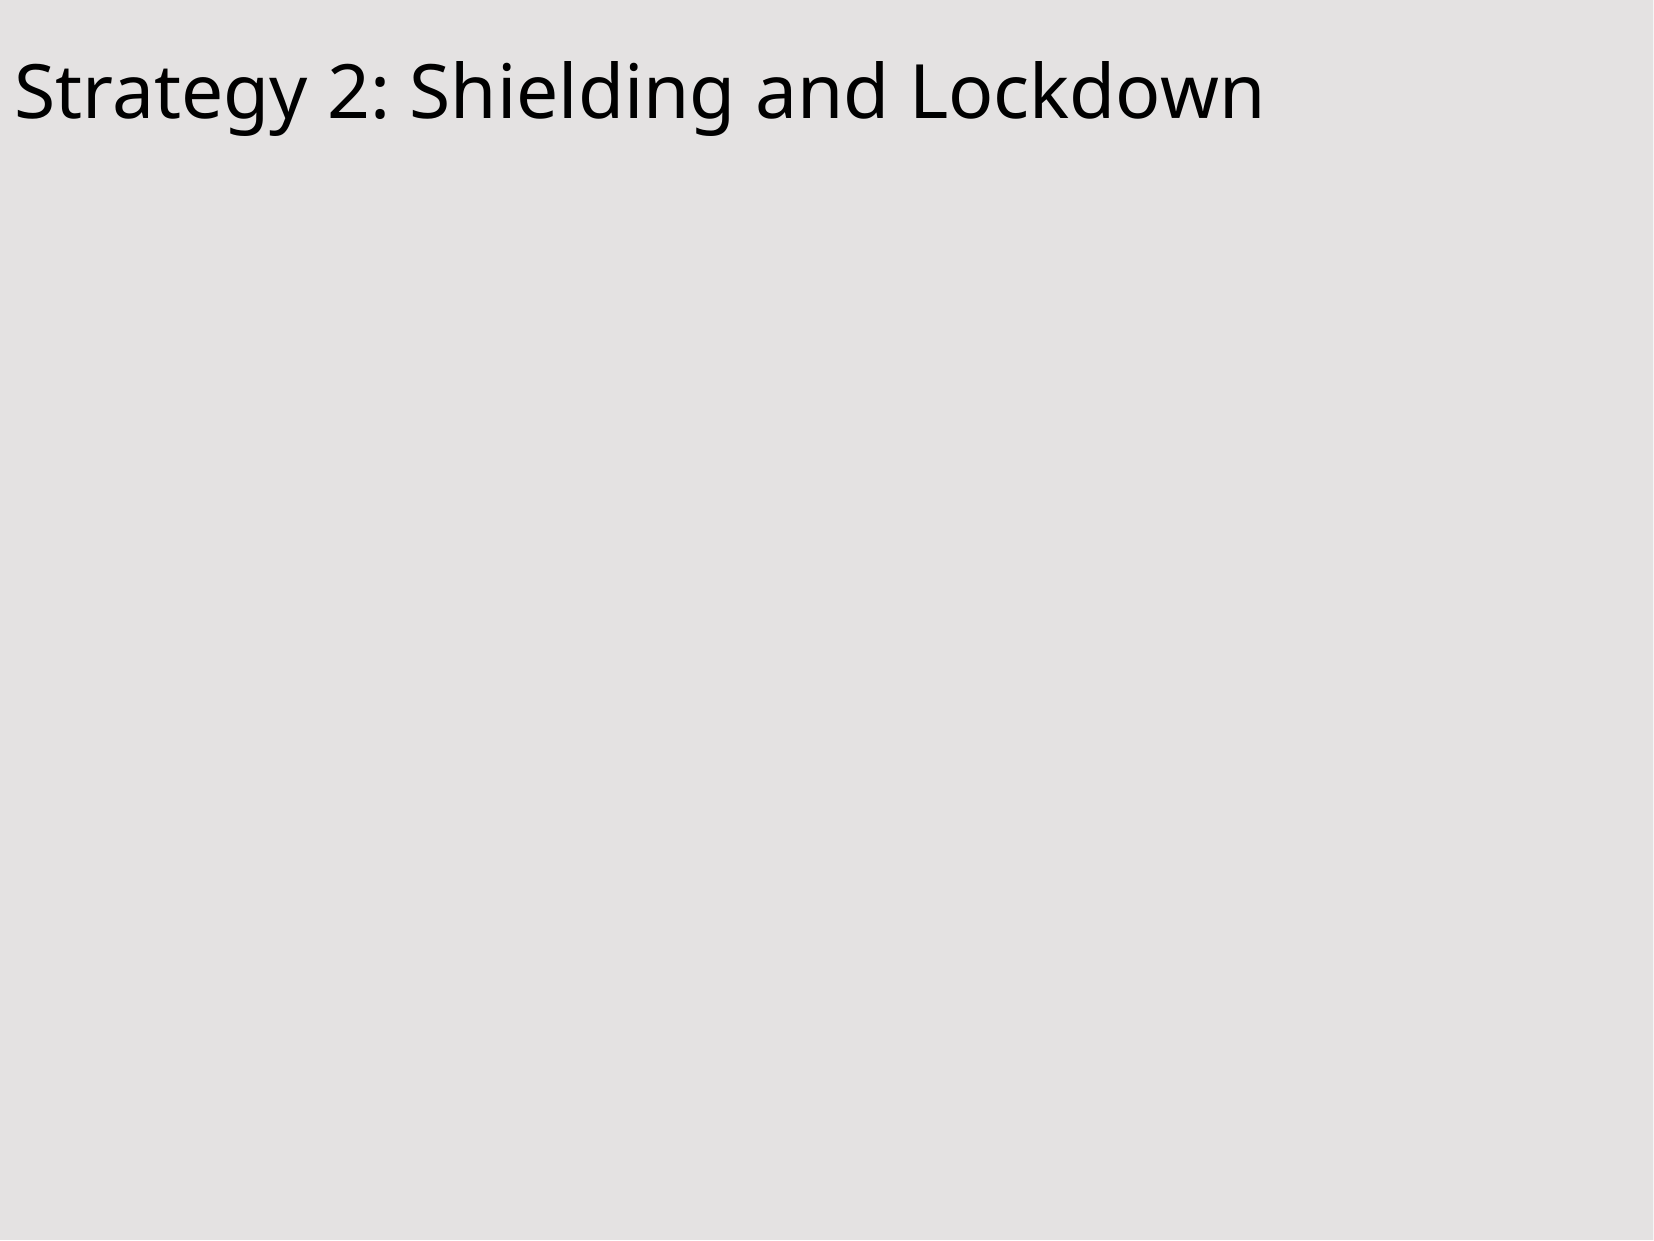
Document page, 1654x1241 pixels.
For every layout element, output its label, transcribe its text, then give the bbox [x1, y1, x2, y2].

text_box Strategy 2: Shielding and Lockdown [0, 31, 1654, 134]
